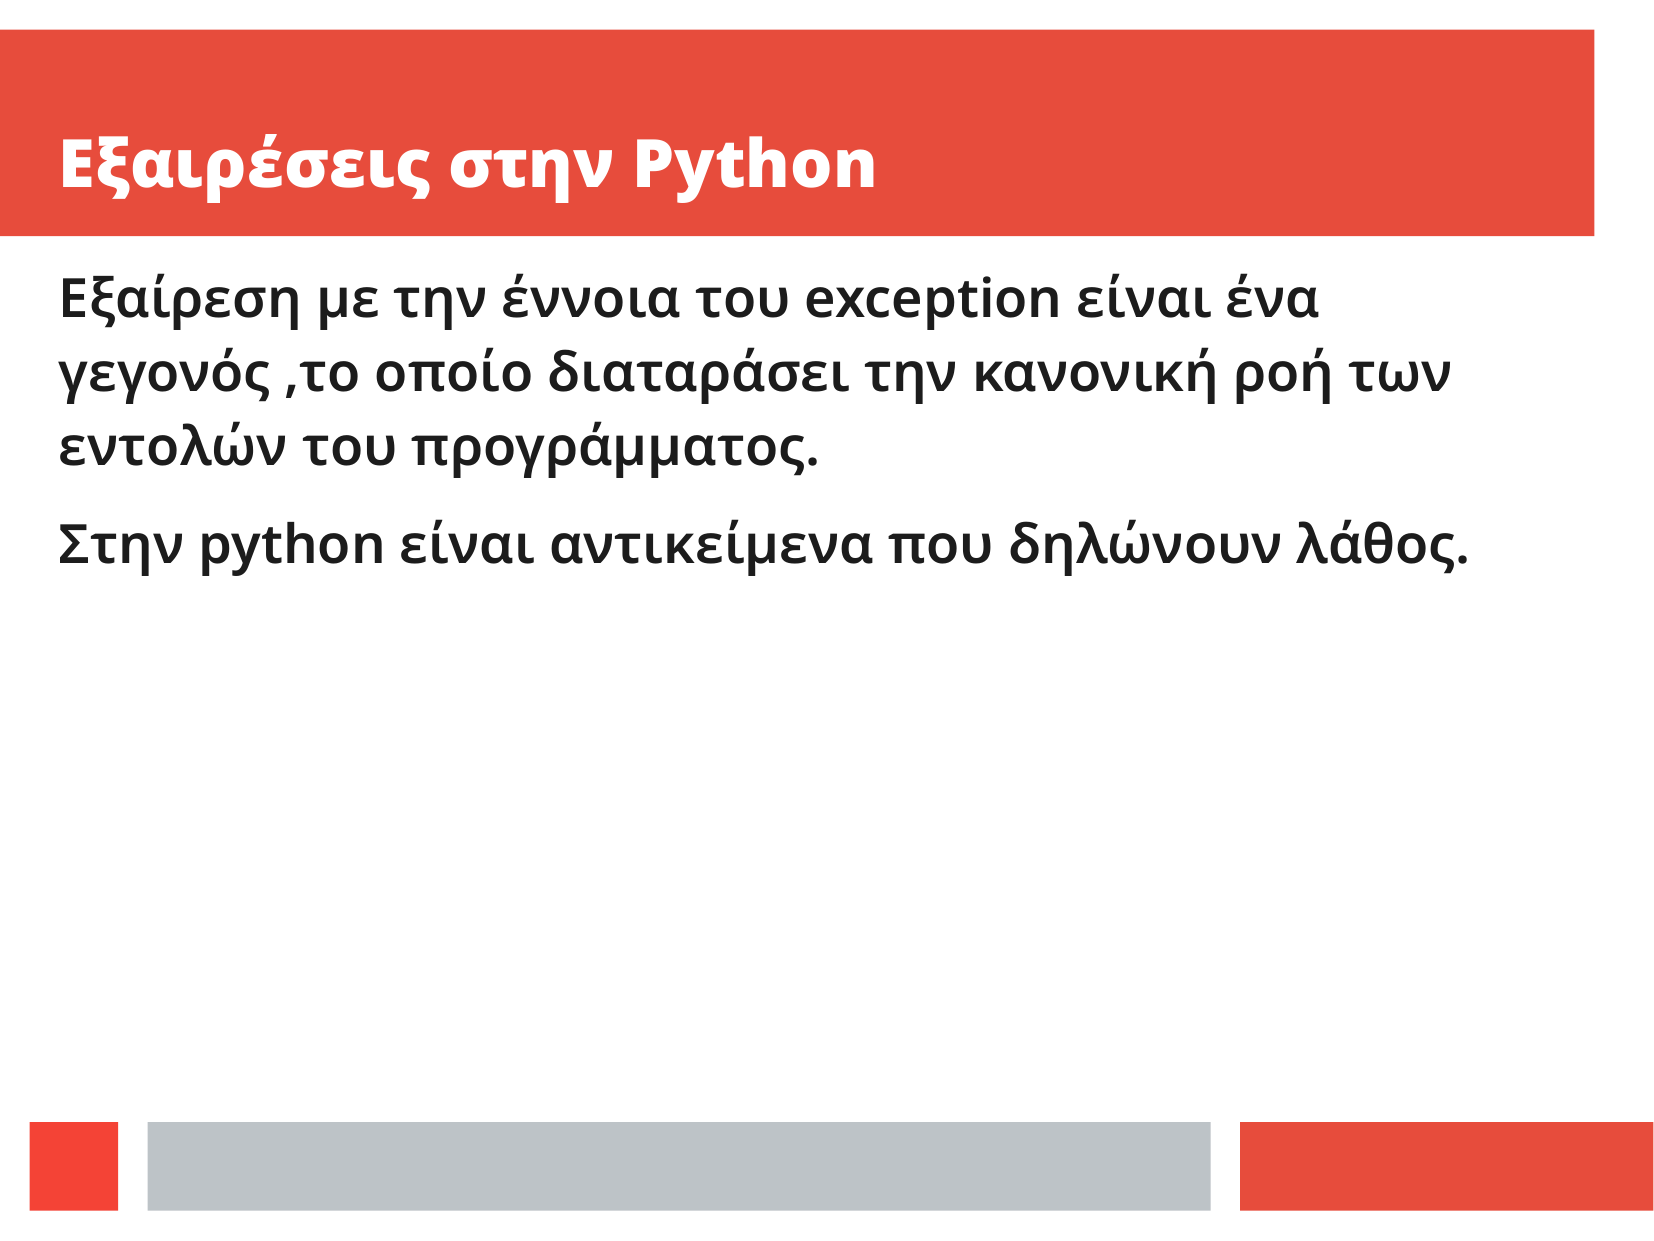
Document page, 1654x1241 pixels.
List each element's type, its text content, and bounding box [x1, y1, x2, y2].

title Eξαιρέσεις στην Python [59, 59, 1595, 207]
list Eξαίρεση με την έννοια του exception είναι ένα γεγονός ,το οποίο διαταράσει την κανονική ροή των εντολών του προγράμματος. Στην python είναι αντικείμενα που δηλώνουν λάθος. [59, 259, 1630, 1093]
